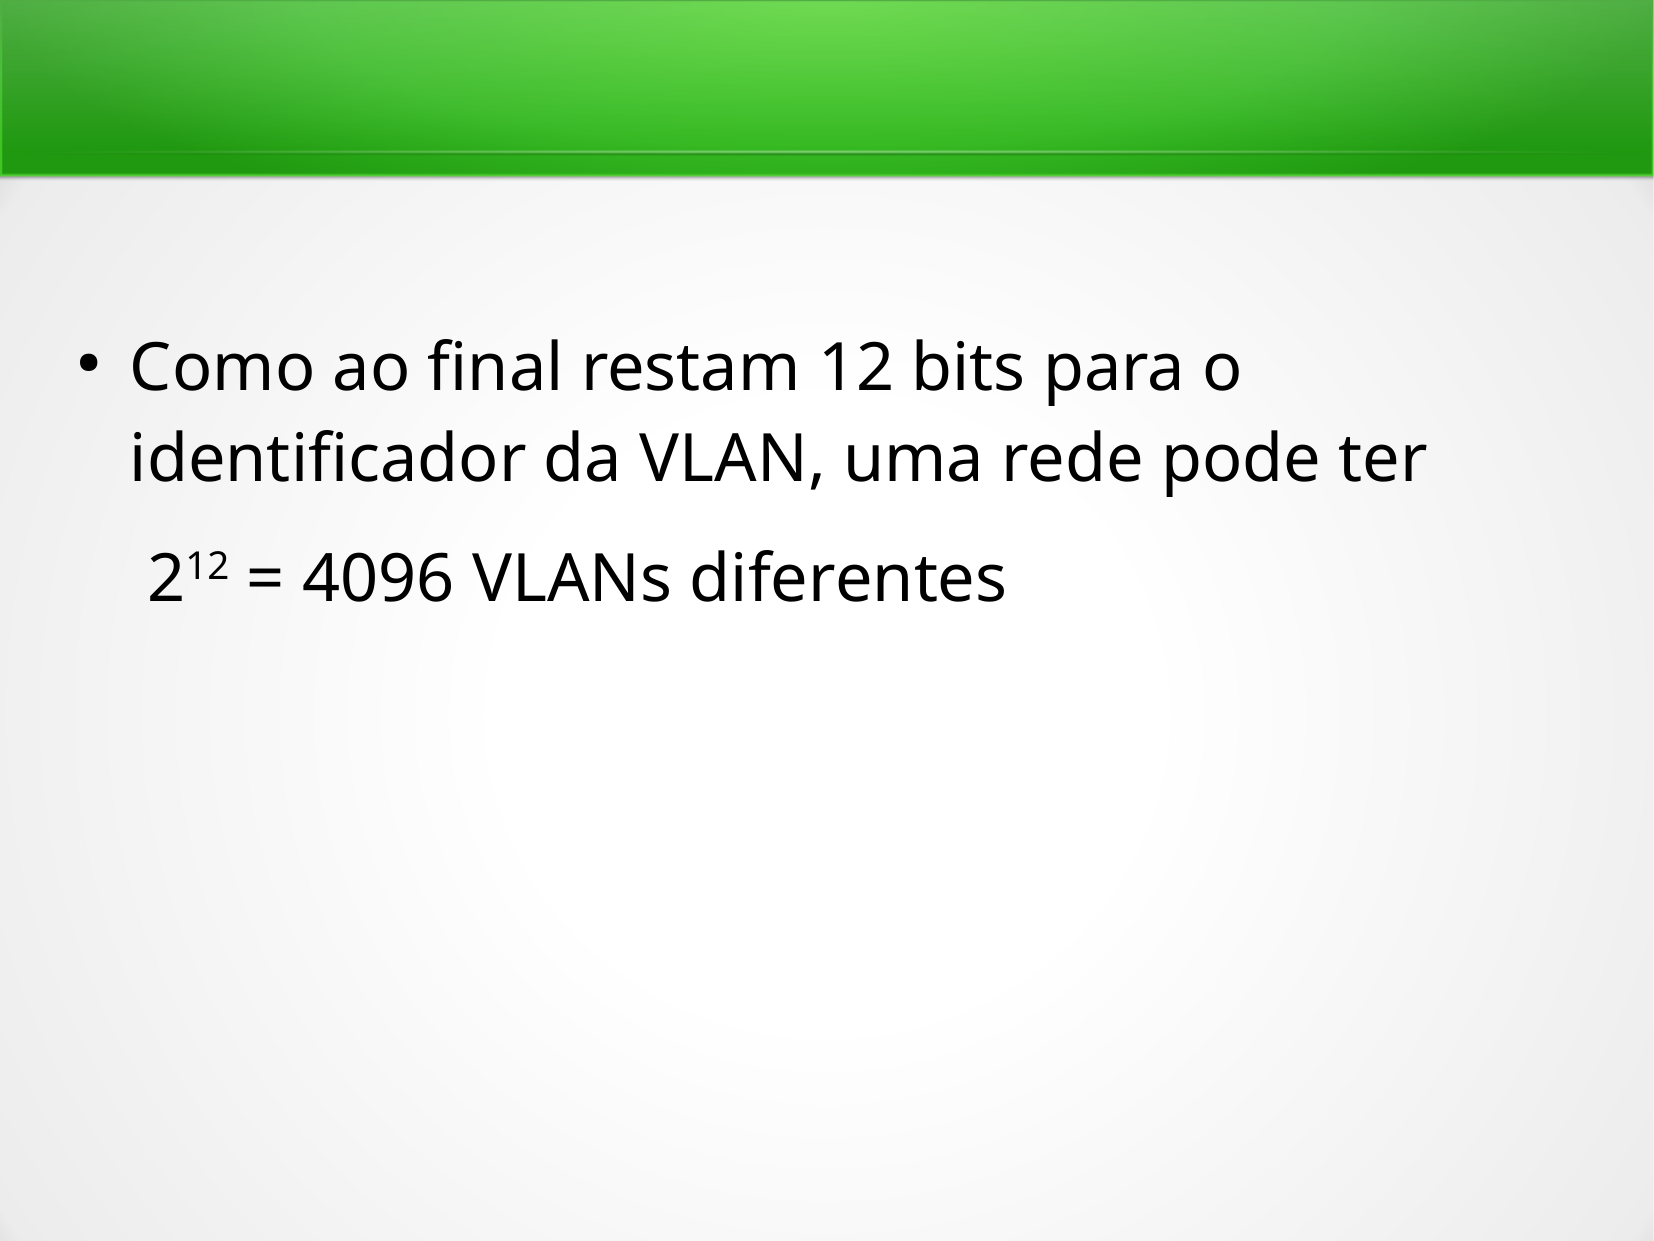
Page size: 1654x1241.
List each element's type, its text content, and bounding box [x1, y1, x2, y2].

list Como ao final restam 12 bits para o identificador da VLAN, uma rede pode ter 212 = 4096 VLANs diferentes [59, 318, 1548, 1039]
picture [0, 0, 1654, 1241]
